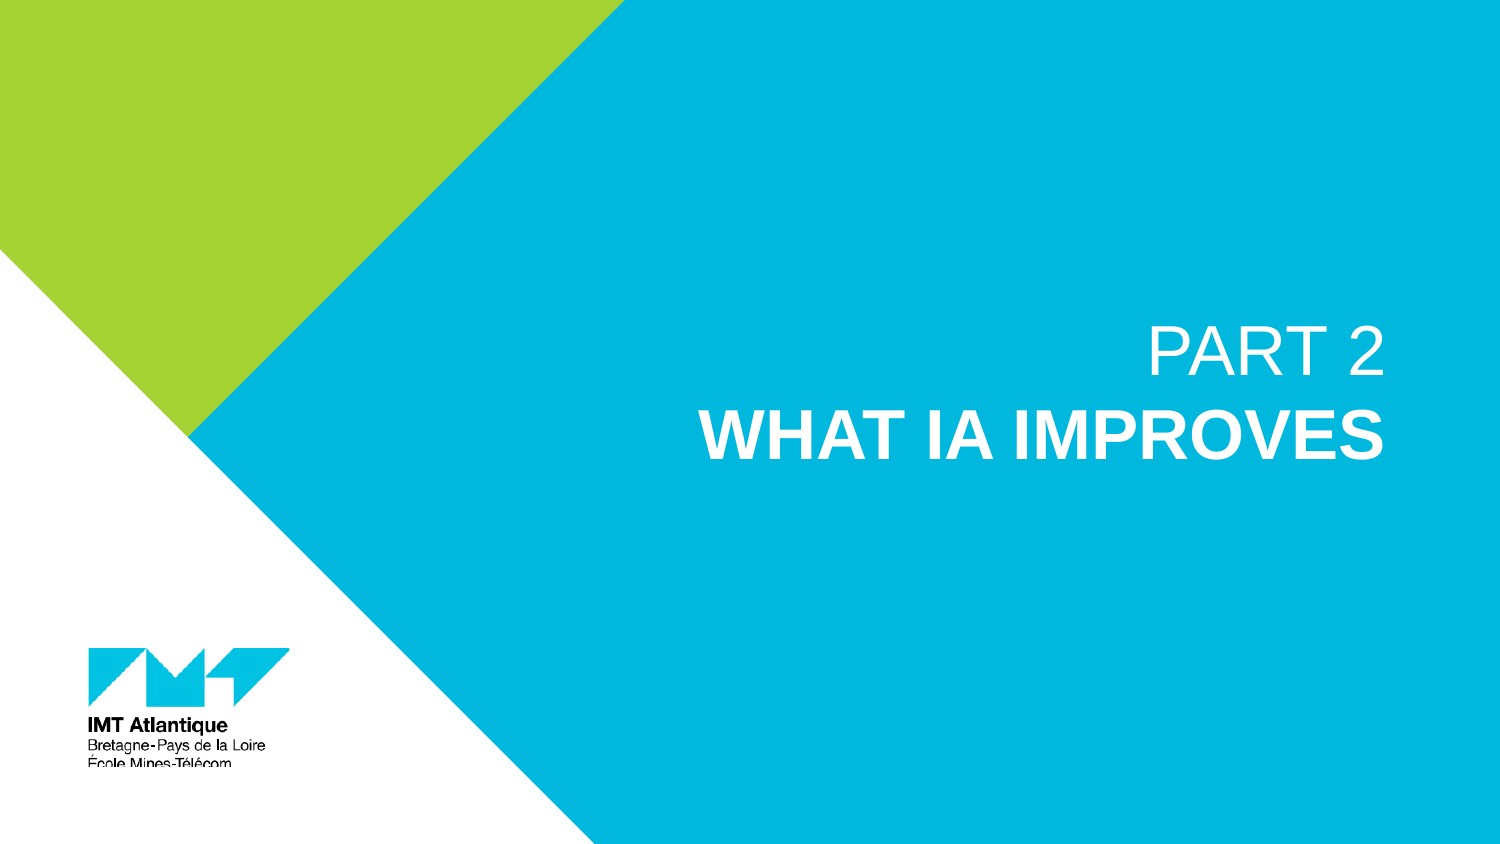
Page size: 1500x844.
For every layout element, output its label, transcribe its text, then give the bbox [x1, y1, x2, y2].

list pART 2 WHAT IA IMPROVES [225, 112, 1387, 666]
